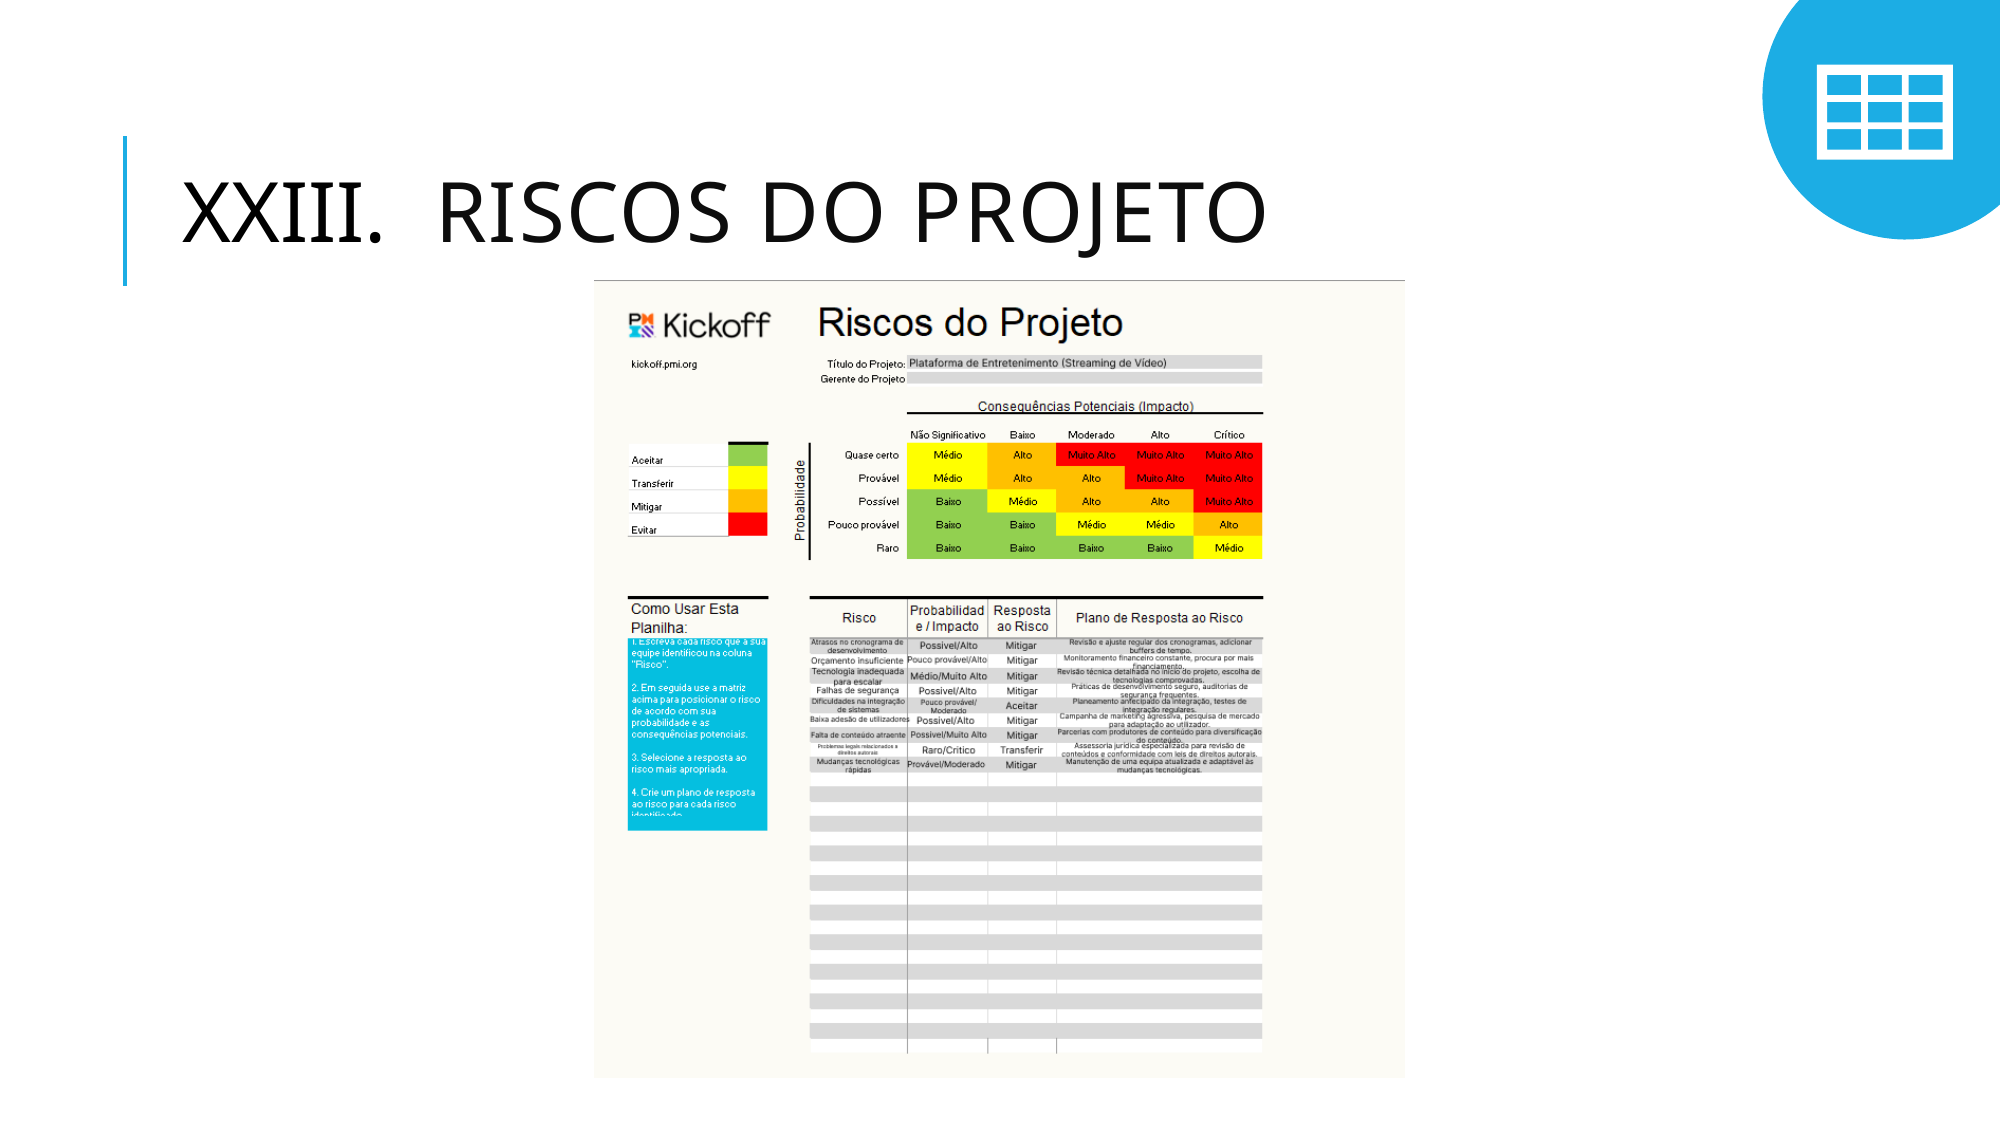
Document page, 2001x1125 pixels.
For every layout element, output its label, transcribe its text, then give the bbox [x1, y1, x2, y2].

picture [594, 280, 1405, 1078]
text_box [1762, 0, 2000, 240]
title Riscos do Projeto [168, 96, 1763, 343]
